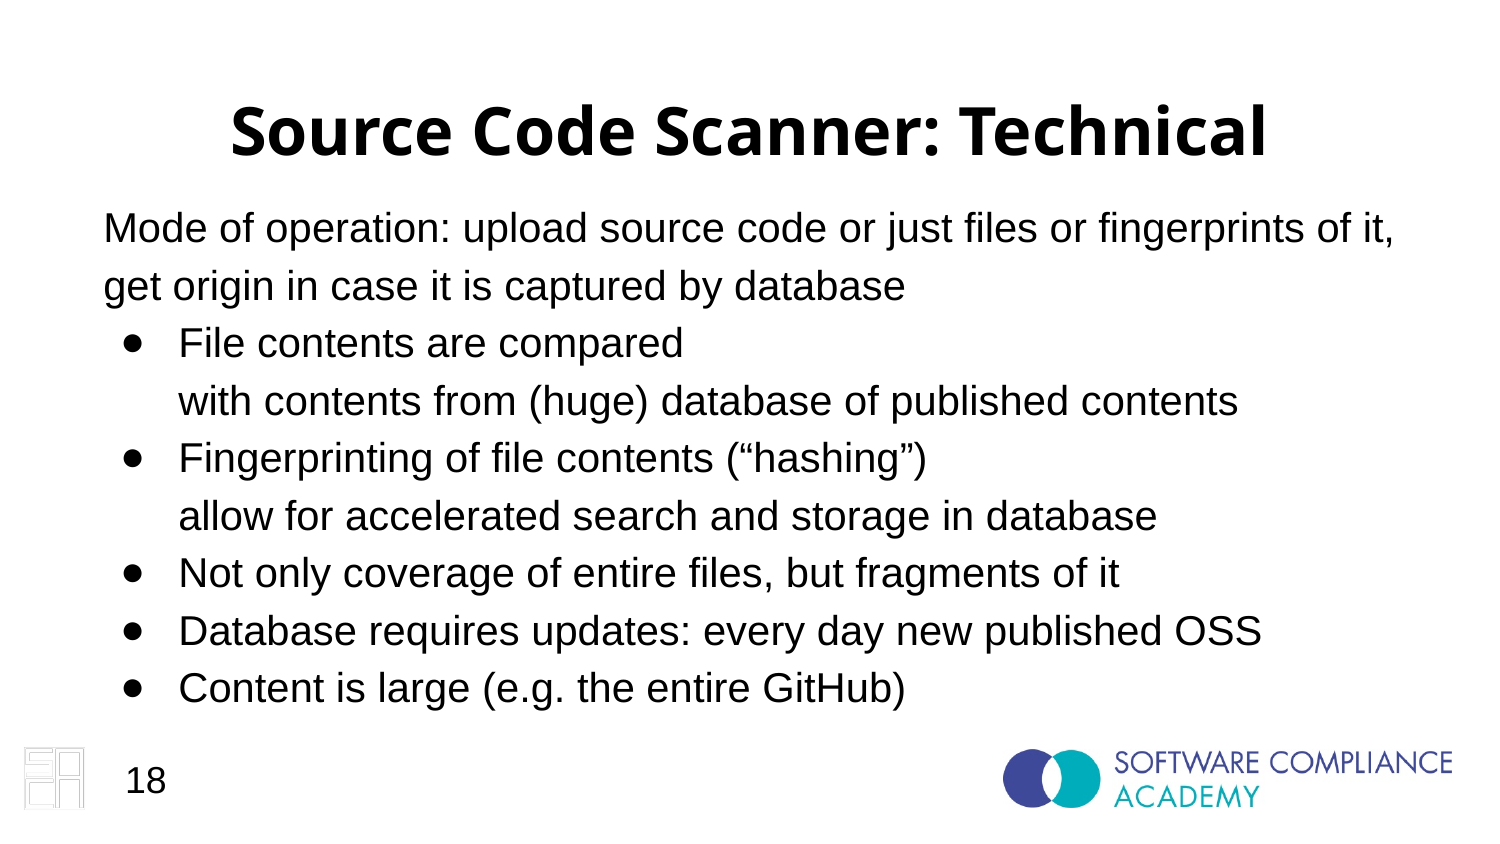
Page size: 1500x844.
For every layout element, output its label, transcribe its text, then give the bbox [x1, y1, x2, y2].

picture [1003, 749, 1452, 808]
text_box Mode of operation: upload source code or just files or fingerprints of it, get origin in case it is captured by database File contents are compared with contents from (huge) database of published contents Fingerprinting of file contents (“hashing”) allow for accelerated search and storage in database Not only coverage of entire files, but fragments of it Database requires updates: every day new published OSS Content is large (e.g. the entire GitHub) [88, 186, 1447, 724]
text_box Source Code Scanner: Technical [74, 39, 1425, 169]
picture [23, 746, 86, 811]
